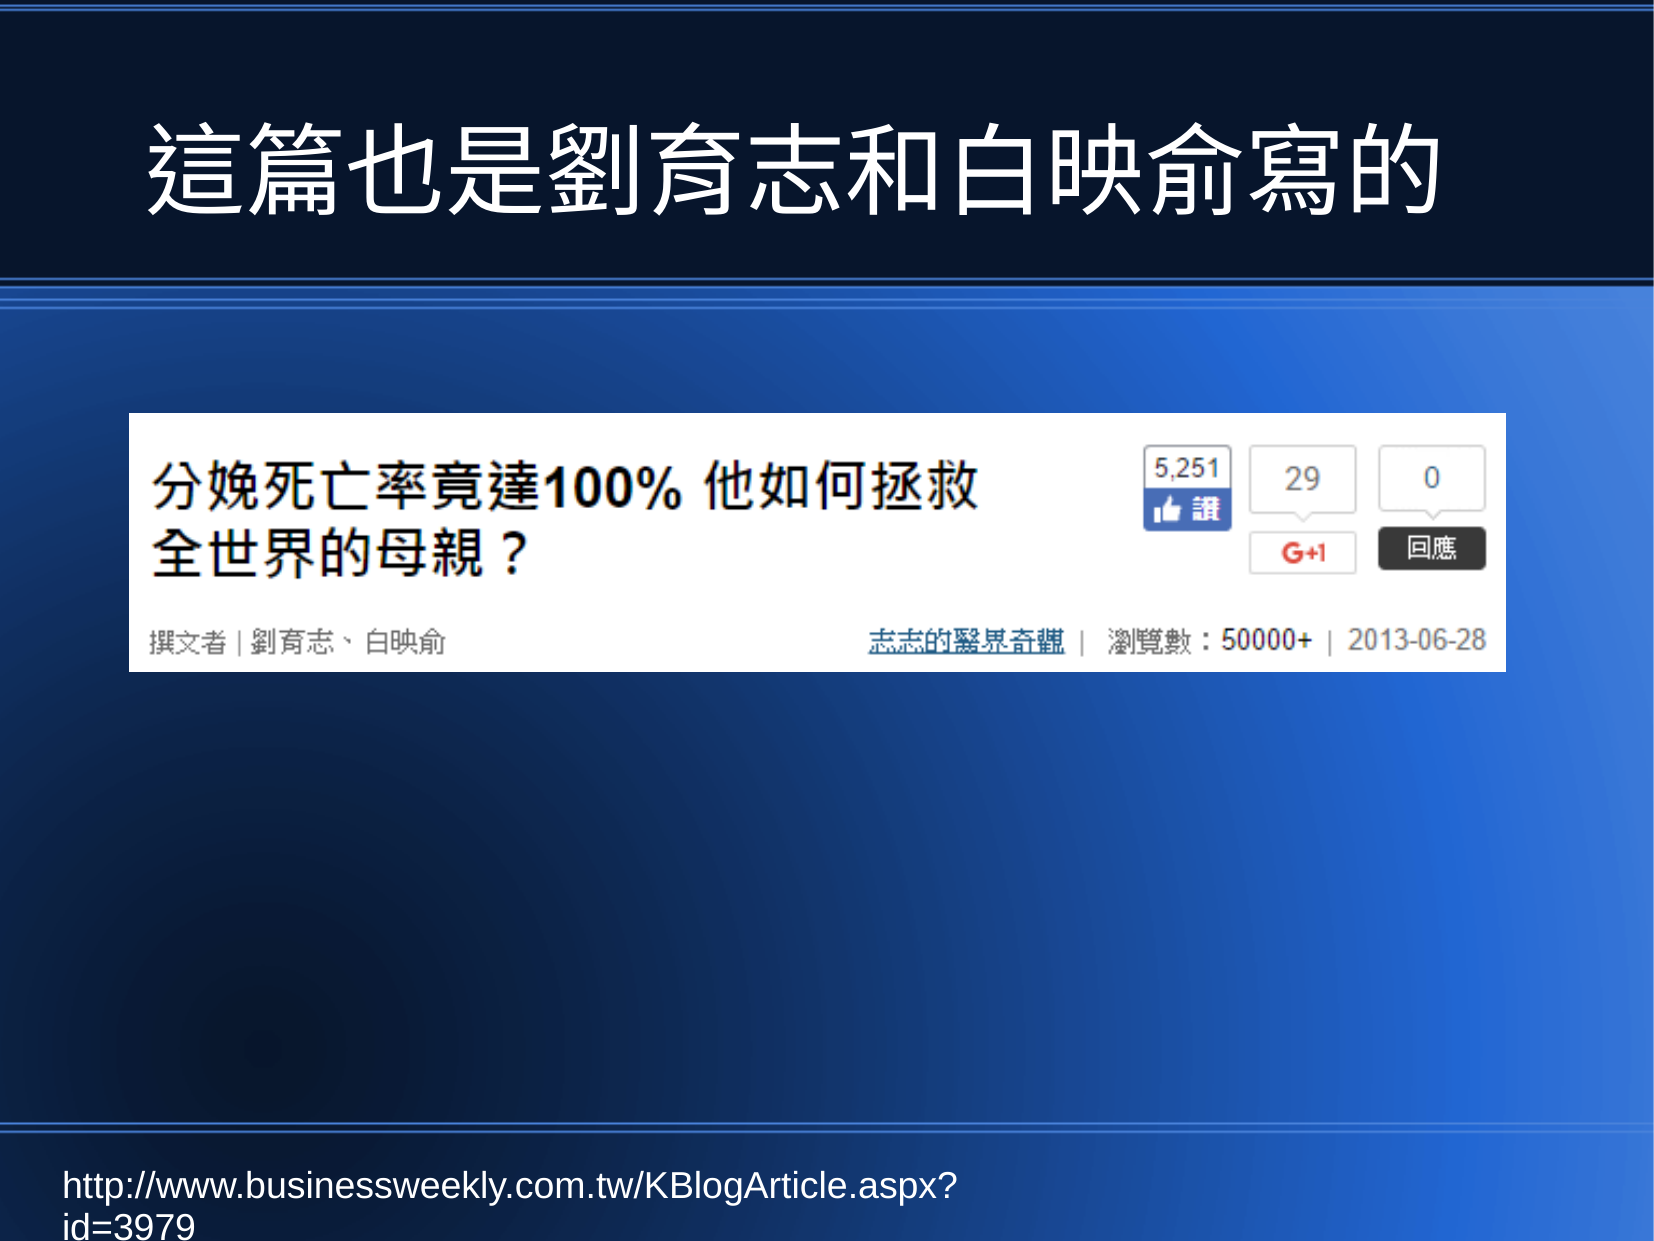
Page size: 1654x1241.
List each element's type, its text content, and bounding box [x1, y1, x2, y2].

title 這篇也是劉育志和白映俞寫的 [82, 49, 1571, 257]
picture [0, 0, 1654, 1241]
text_box http://www.businessweekly.com.tw/KBlogArticle.aspx?id=3979 [47, 1157, 1103, 1215]
